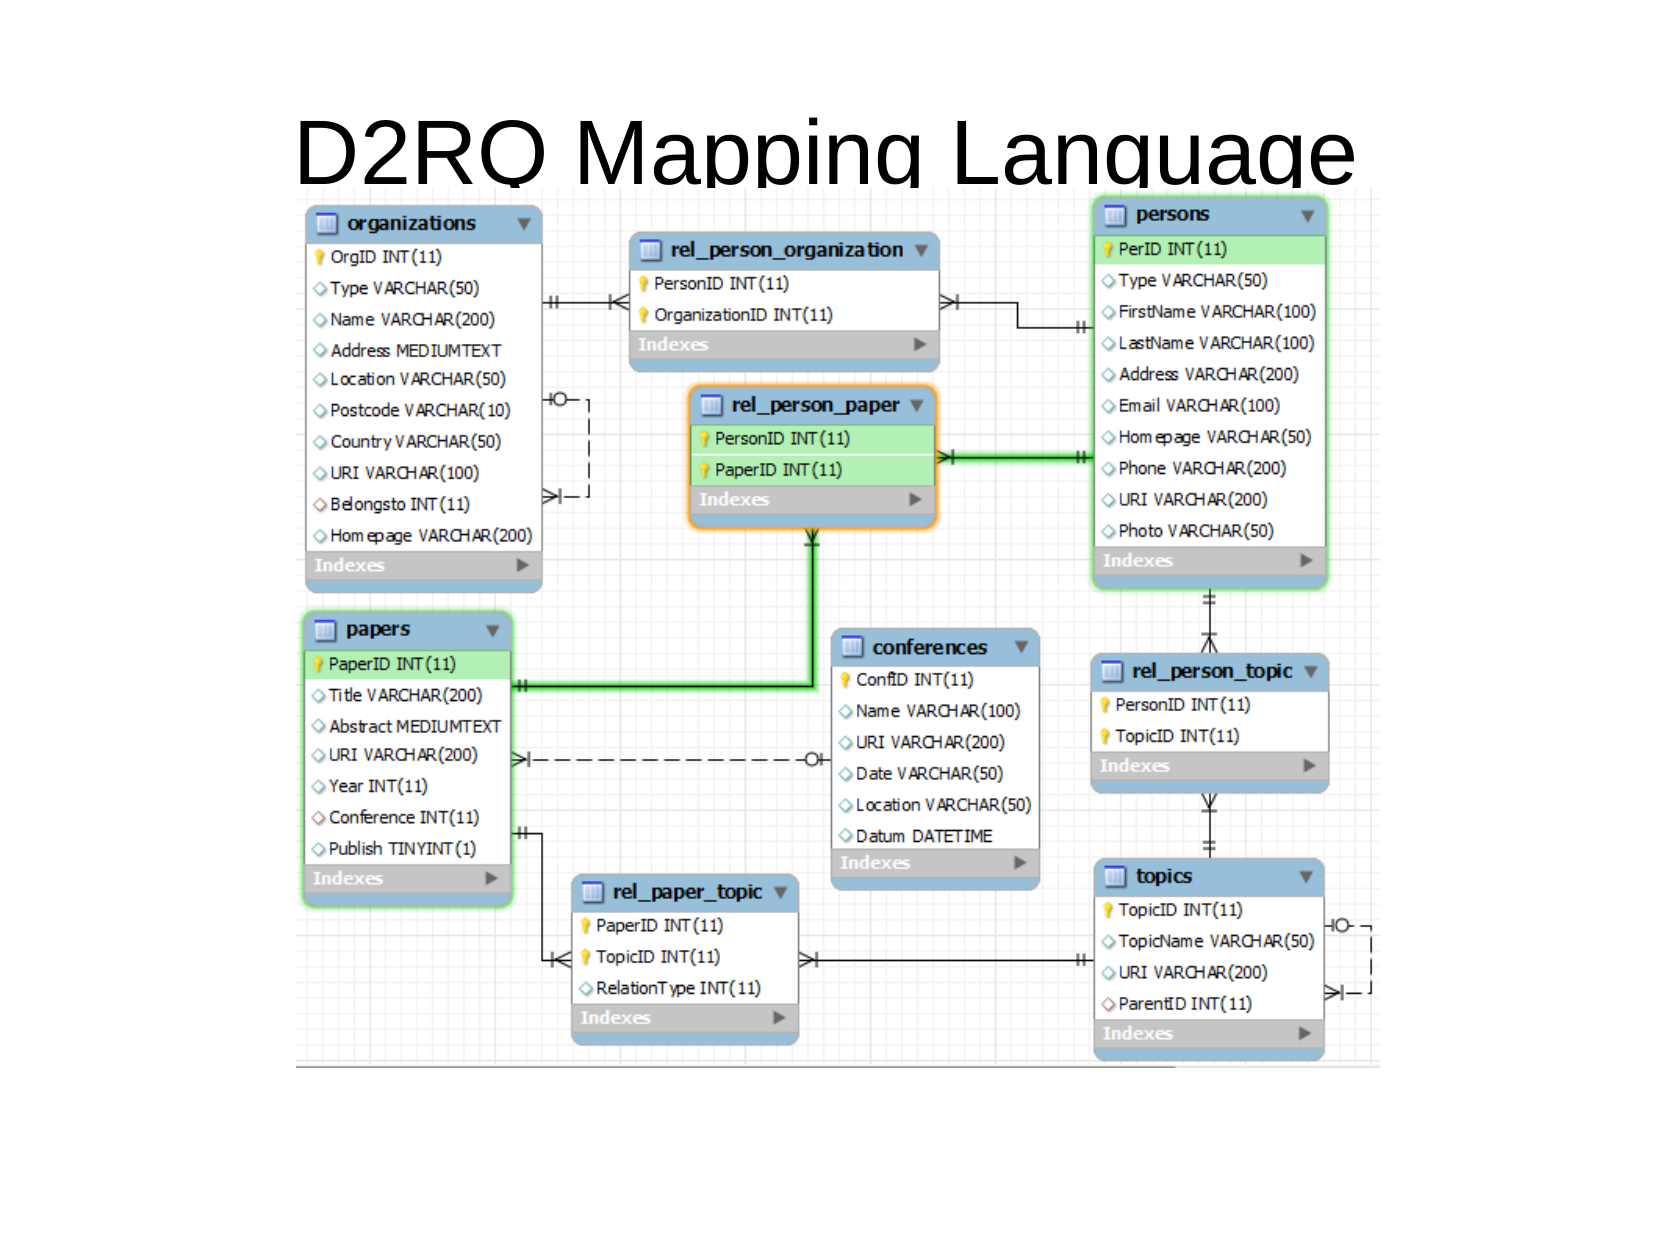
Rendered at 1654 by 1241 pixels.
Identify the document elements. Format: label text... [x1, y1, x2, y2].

title D2RQ Mapping Language [82, 56, 1571, 250]
picture [296, 188, 1380, 1068]
